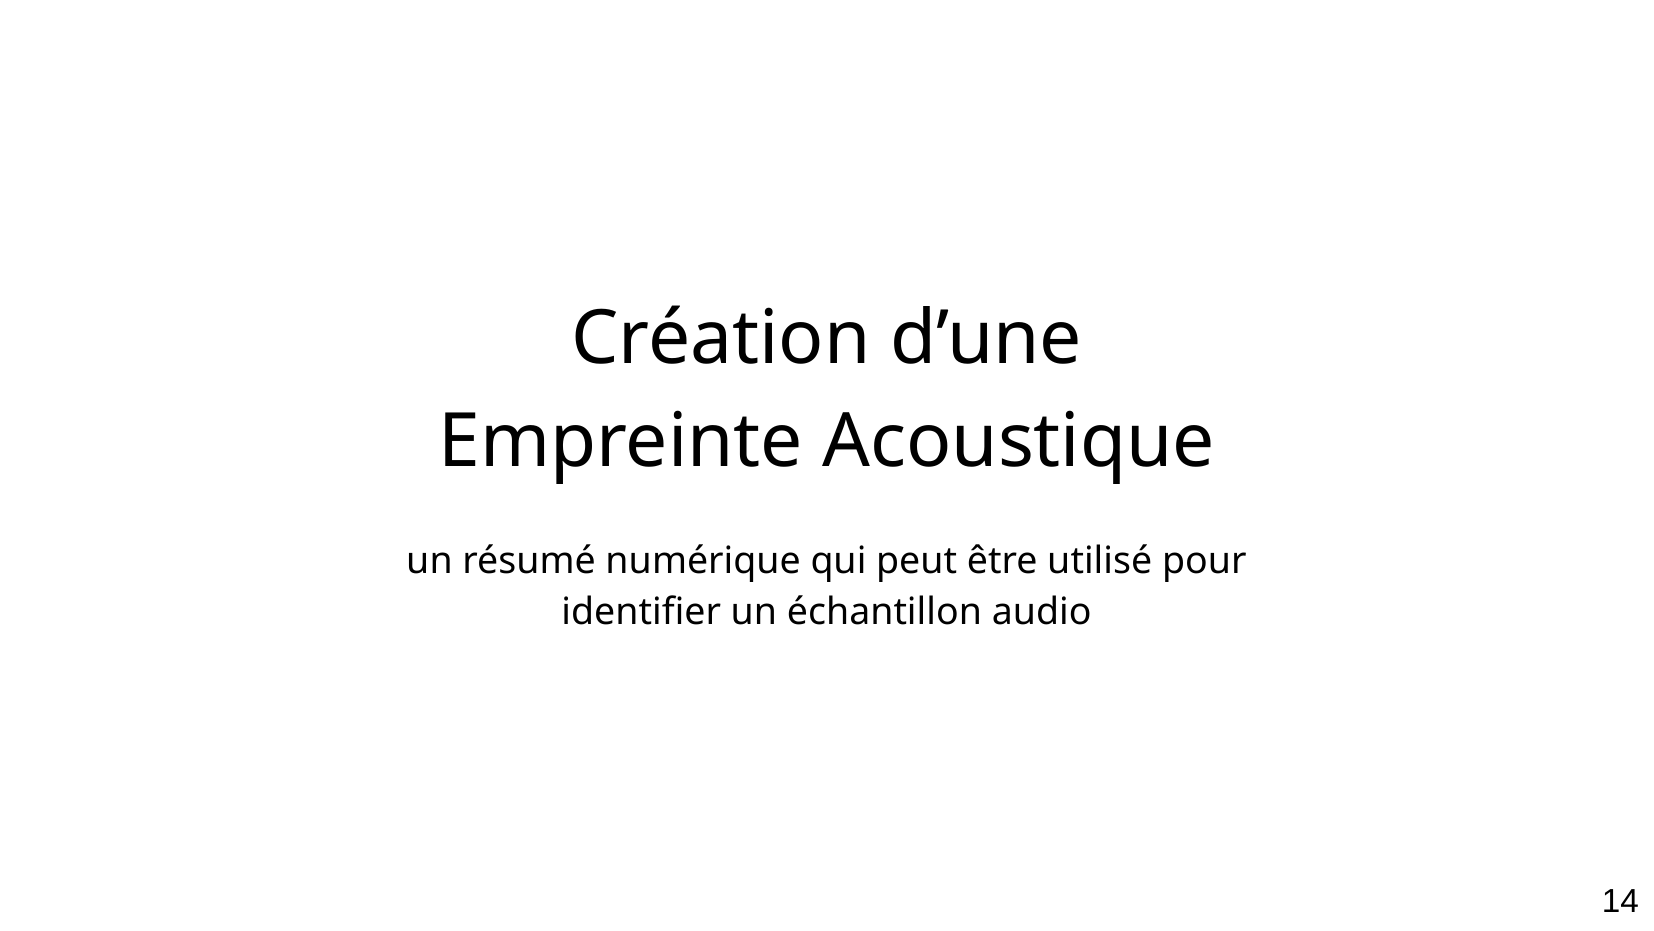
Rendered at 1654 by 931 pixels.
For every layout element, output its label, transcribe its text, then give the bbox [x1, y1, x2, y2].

text_box <number> [1024, 874, 1654, 931]
text_box un résumé numérique qui peut être utilisé pour identifier un échantillon audio [325, 525, 1329, 689]
text_box Création d’une Empreinte Acoustique [406, 276, 1247, 525]
